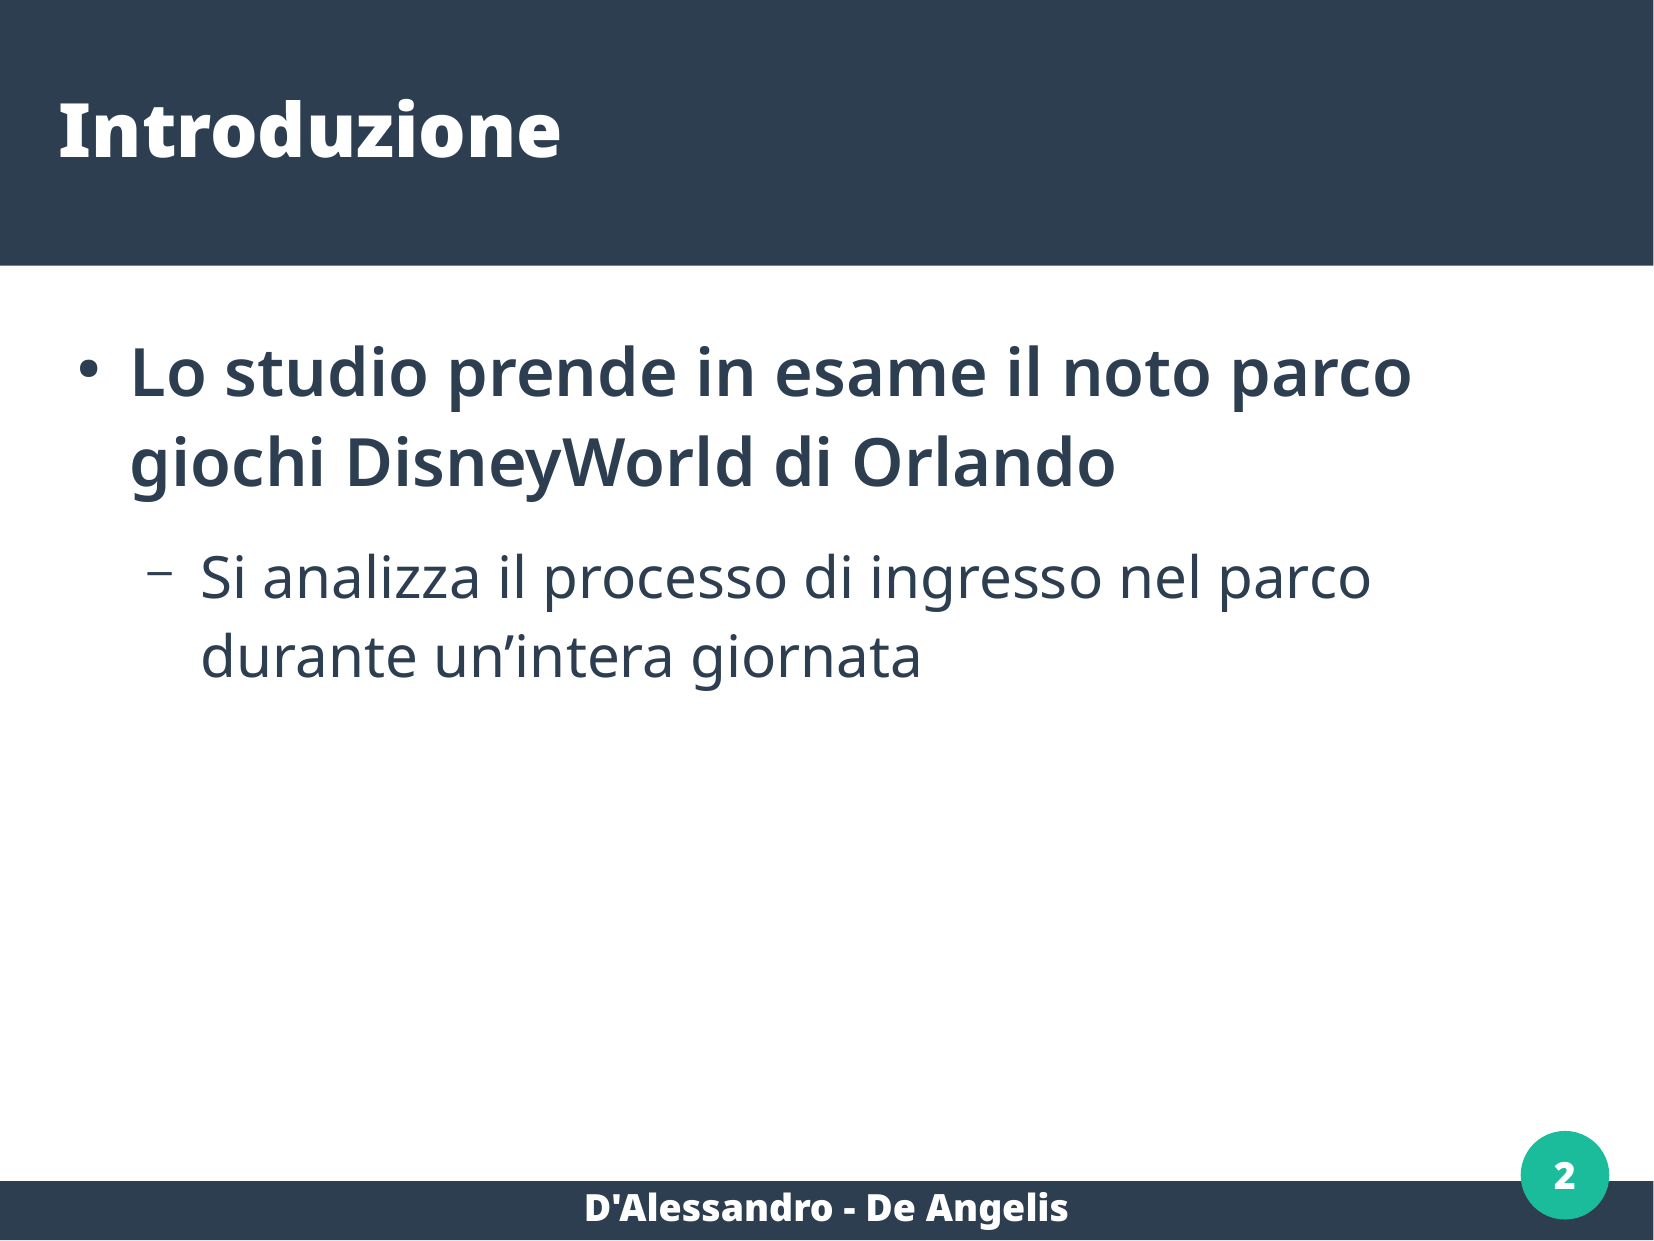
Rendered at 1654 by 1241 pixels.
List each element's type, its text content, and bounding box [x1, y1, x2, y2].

title Introduzione [59, 49, 1595, 207]
list Lo studio prende in esame il noto parco giochi DisneyWorld di Orlando Si analizza il processo di ingresso nel parco durante un’intera giornata [59, 324, 1595, 1152]
